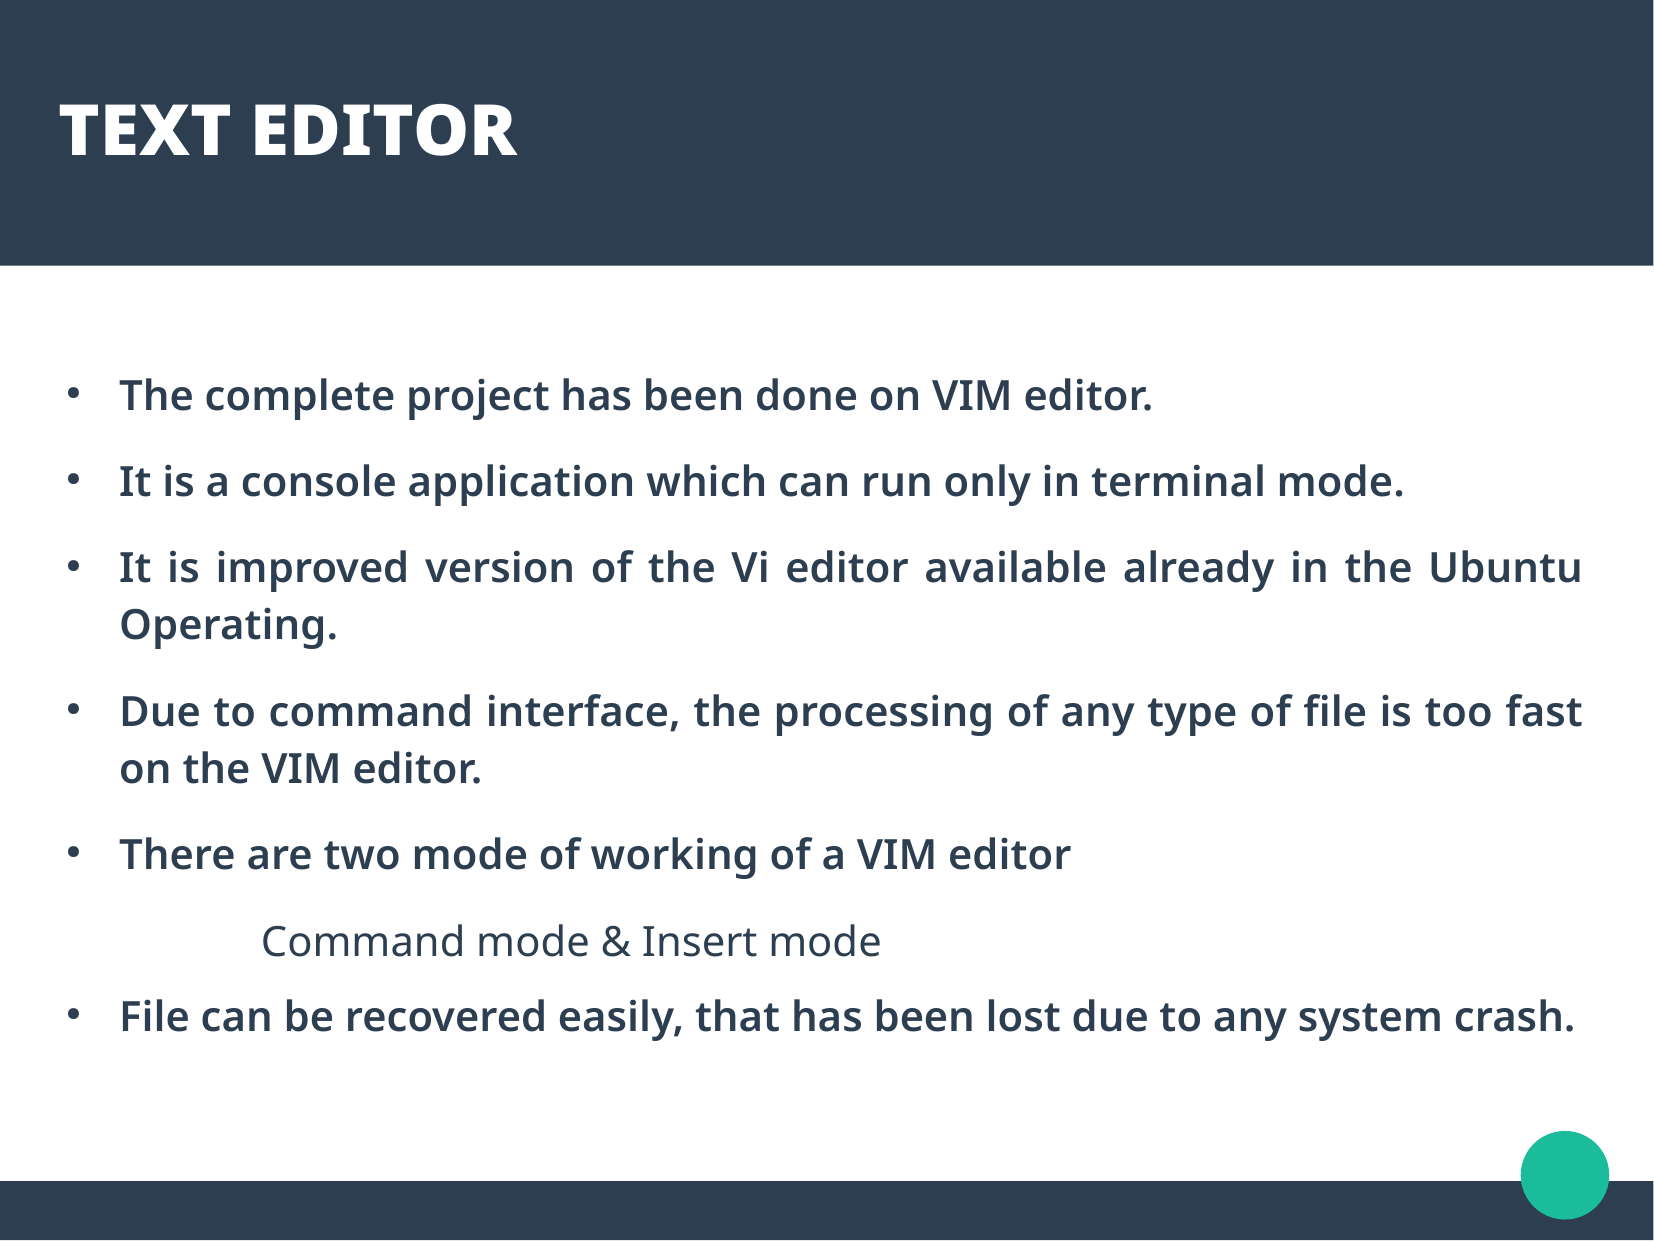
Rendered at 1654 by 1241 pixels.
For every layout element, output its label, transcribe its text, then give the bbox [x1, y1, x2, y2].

title TEXT EDITOR [59, 49, 1595, 207]
list The complete project has been done on VIM editor. It is a console application which can run only in terminal mode. It is improved version of the Vi editor available already in the Ubuntu Operating. Due to command interface, the processing of any type of file is too fast on the VIM editor. There are two mode of working of a VIM editor Command mode & Insert mode File can be recovered easily, that has been lost due to any system crash. [48, 365, 1584, 1193]
